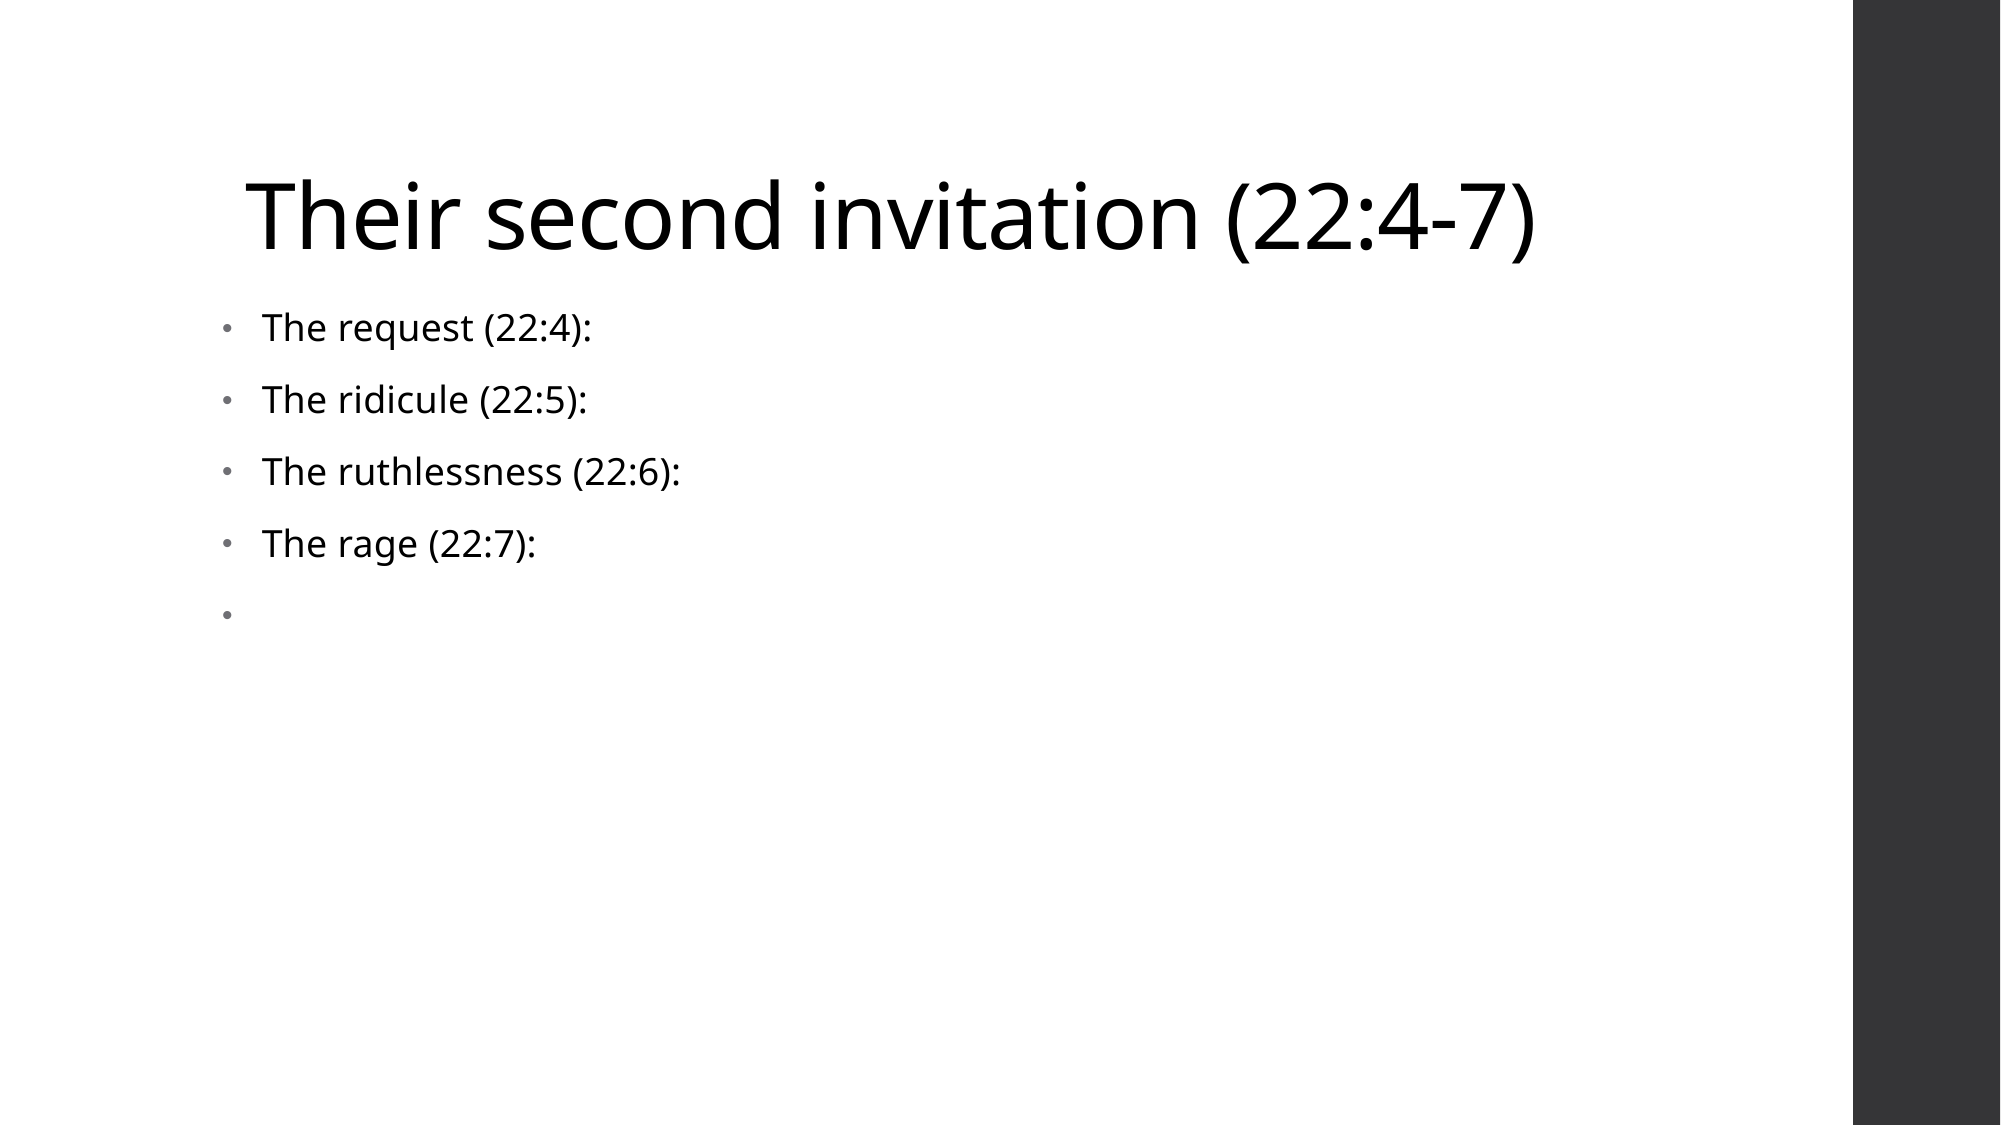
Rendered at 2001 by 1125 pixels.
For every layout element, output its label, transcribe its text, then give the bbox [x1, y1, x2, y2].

title Their second invitation (22:4-7) [206, 60, 1797, 278]
list The request (22:4): The ridicule (22:5): The ruthlessness (22:6): The rage (22:7): [206, 299, 1617, 1014]
